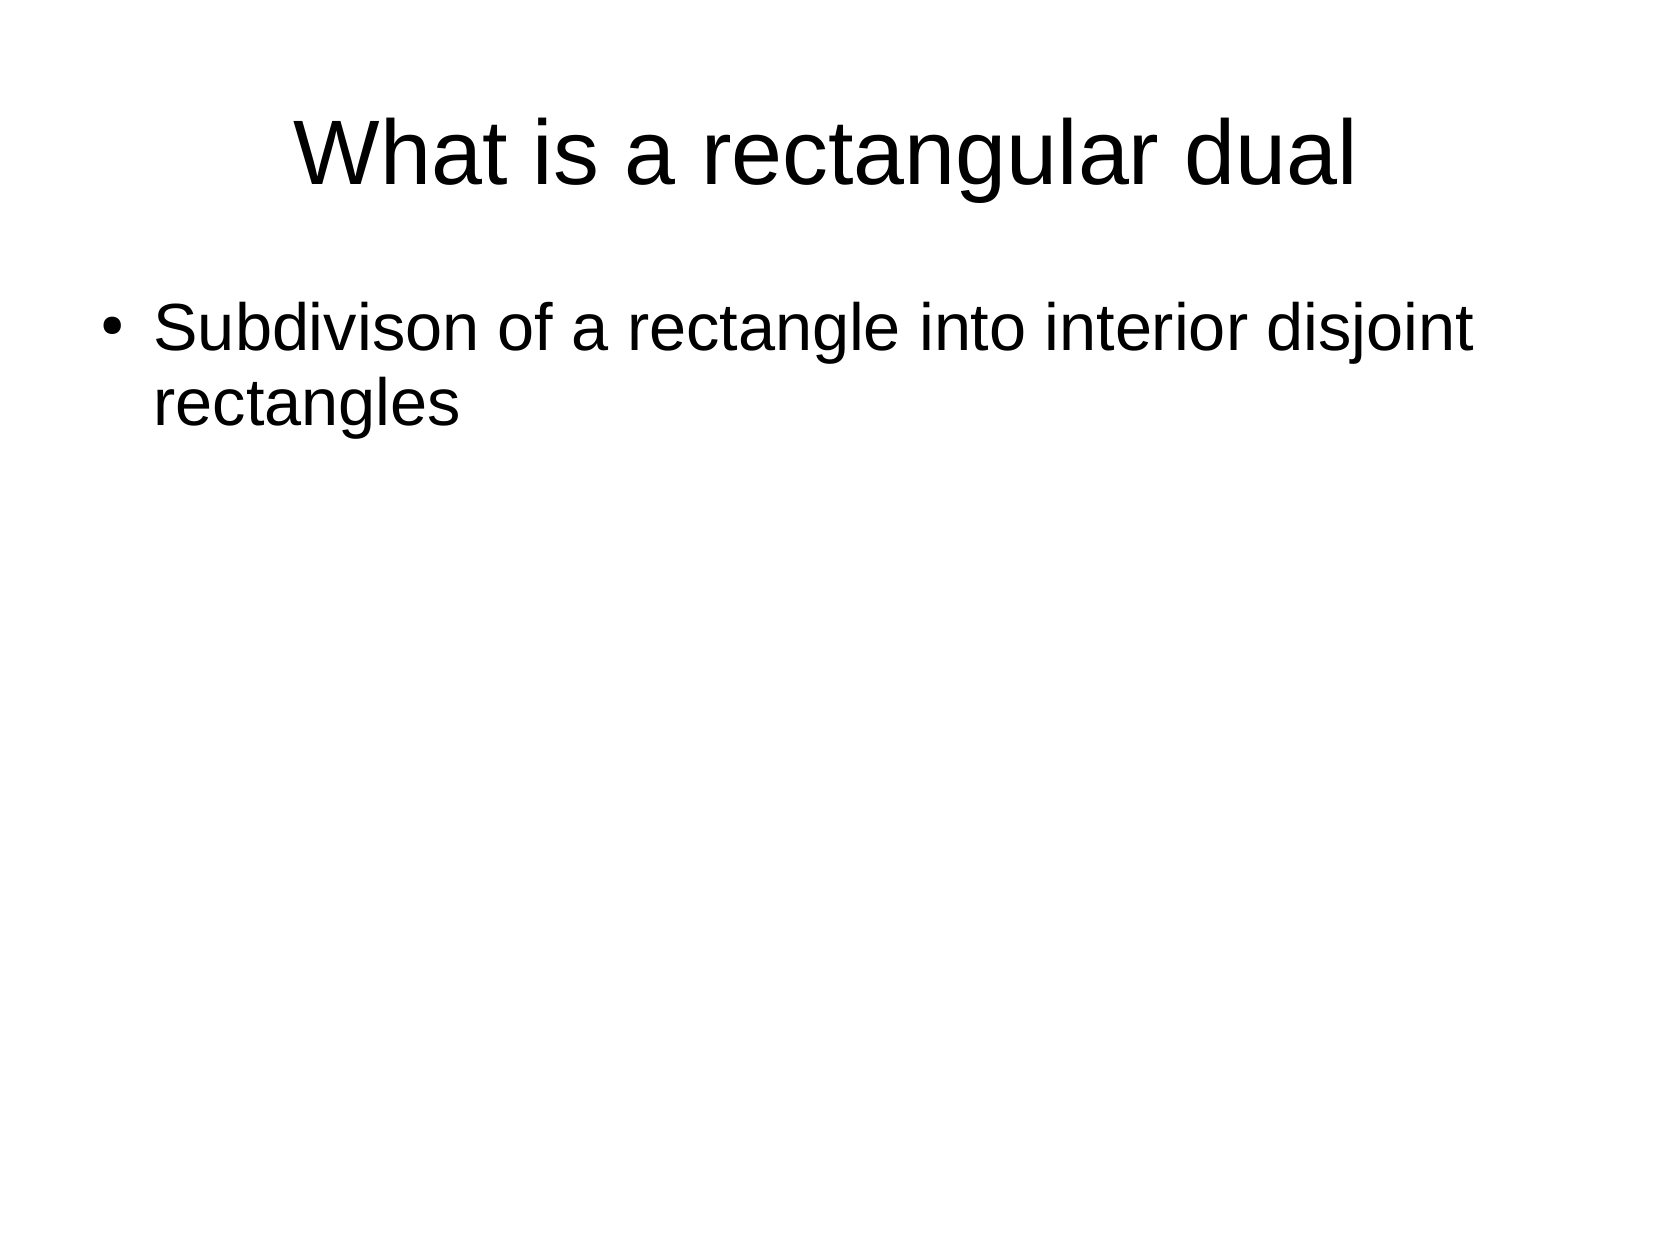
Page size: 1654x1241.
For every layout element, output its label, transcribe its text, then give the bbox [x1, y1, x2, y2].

title What is a rectangular dual [82, 49, 1571, 257]
list Subdivison of a rectangle into interior disjoint rectangles [82, 290, 1571, 1010]
